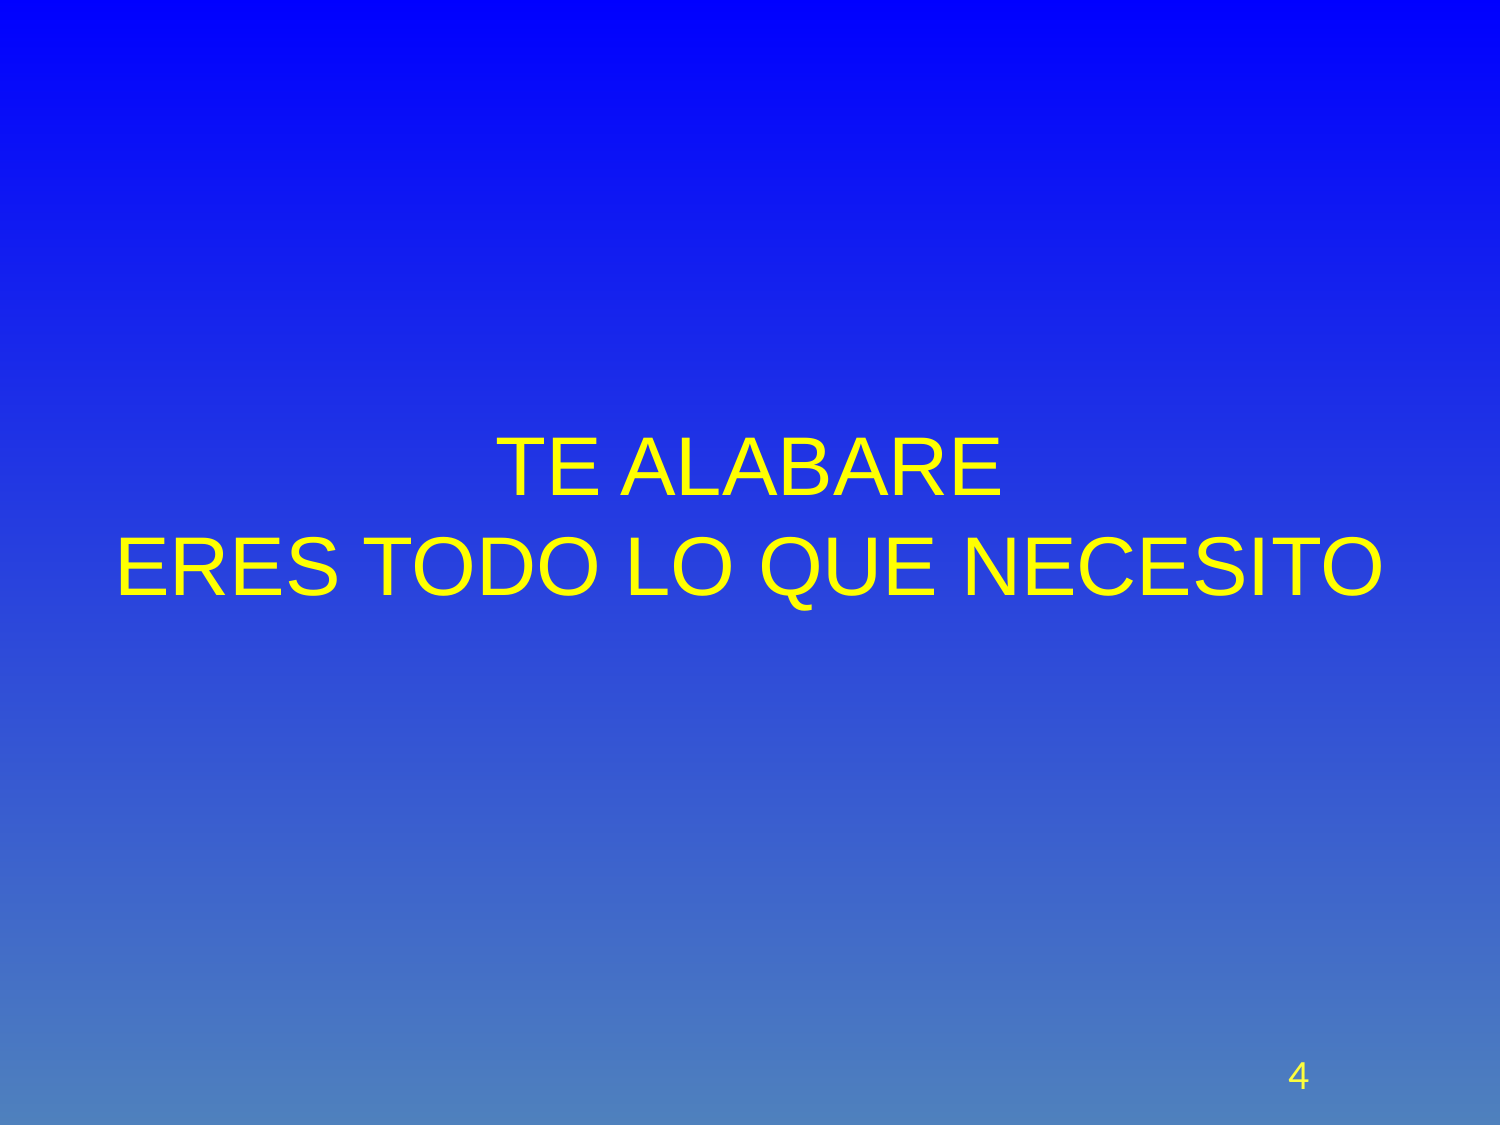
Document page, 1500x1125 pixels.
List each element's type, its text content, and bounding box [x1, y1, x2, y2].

text_box <número> [974, 1042, 1325, 1103]
title TE ALABARE ERES TODO LO QUE NECESITO [75, 468, 1426, 657]
